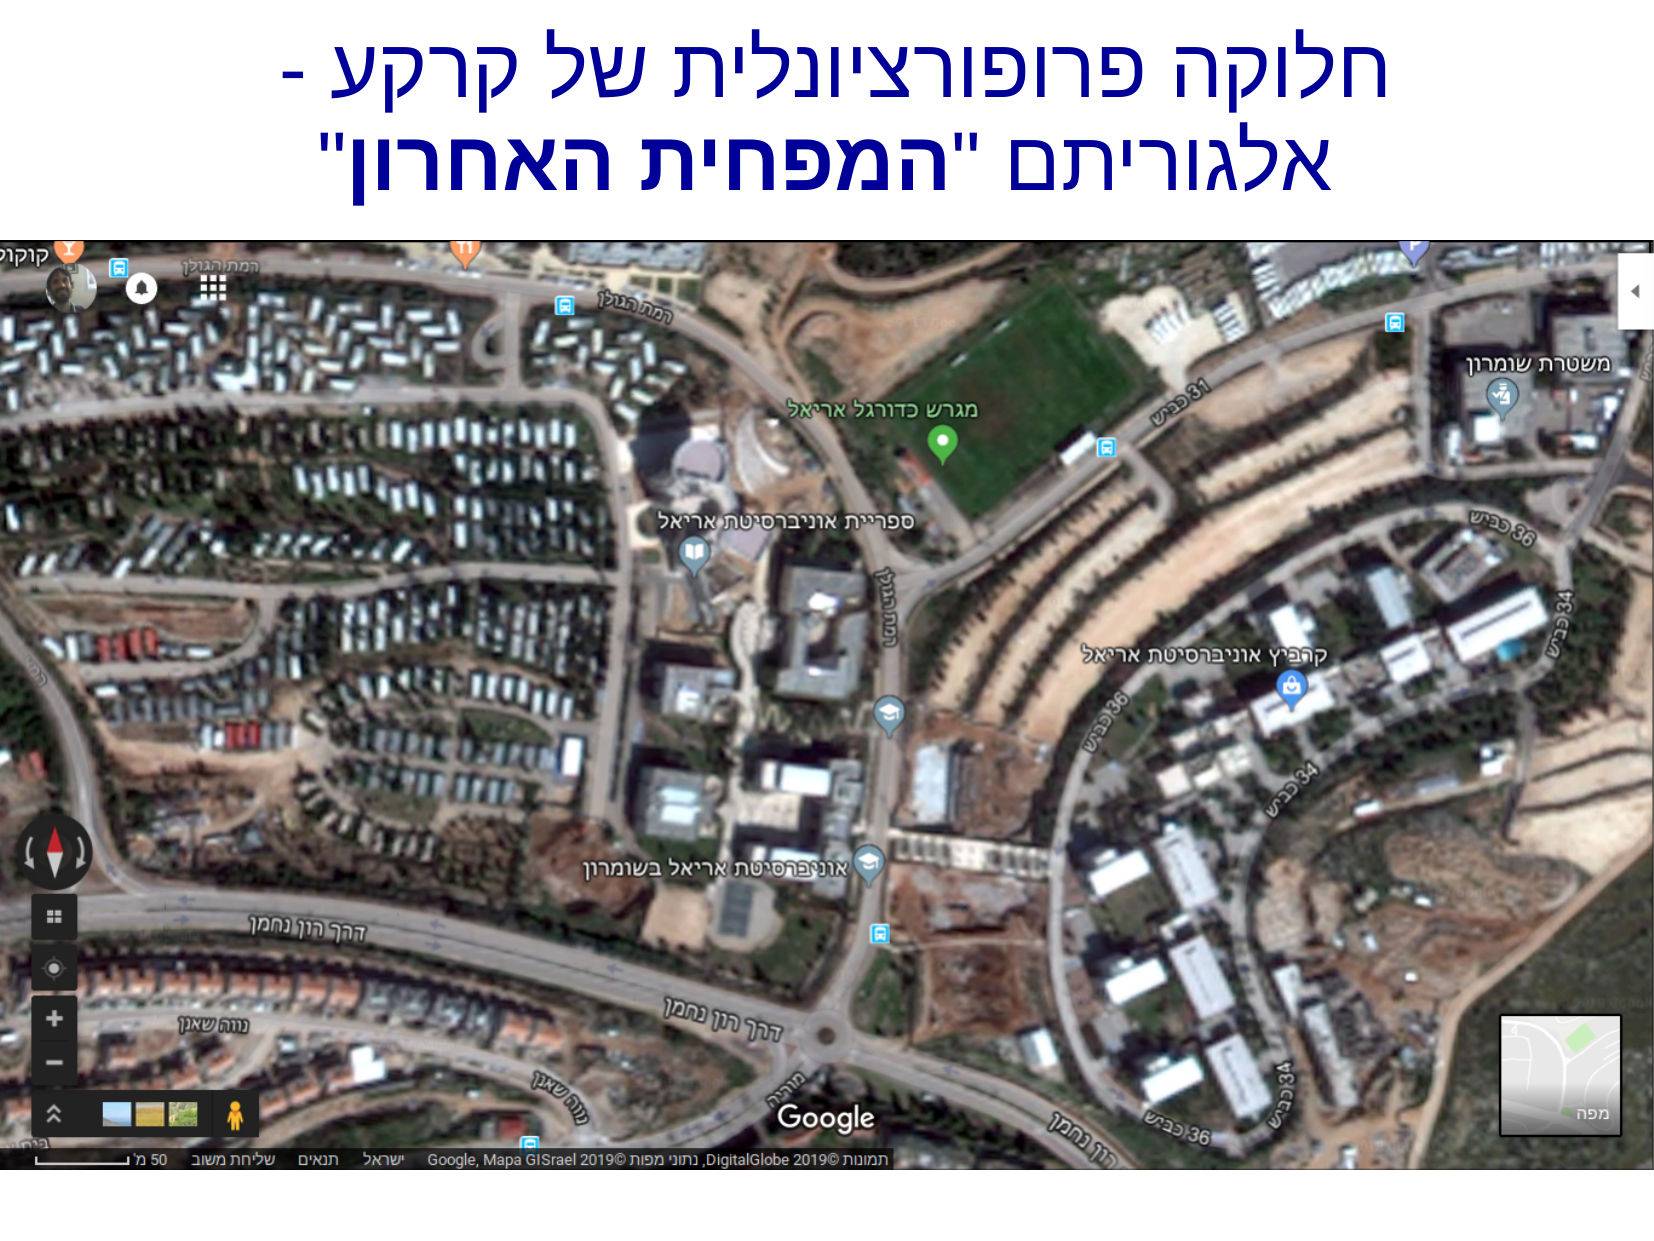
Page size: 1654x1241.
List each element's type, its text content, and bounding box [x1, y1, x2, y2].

text_box חלוקה פרופורציונלית של קרקע - אלגוריתם "המפחית האחרון" [0, 15, 1651, 226]
picture [0, 240, 1654, 1171]
